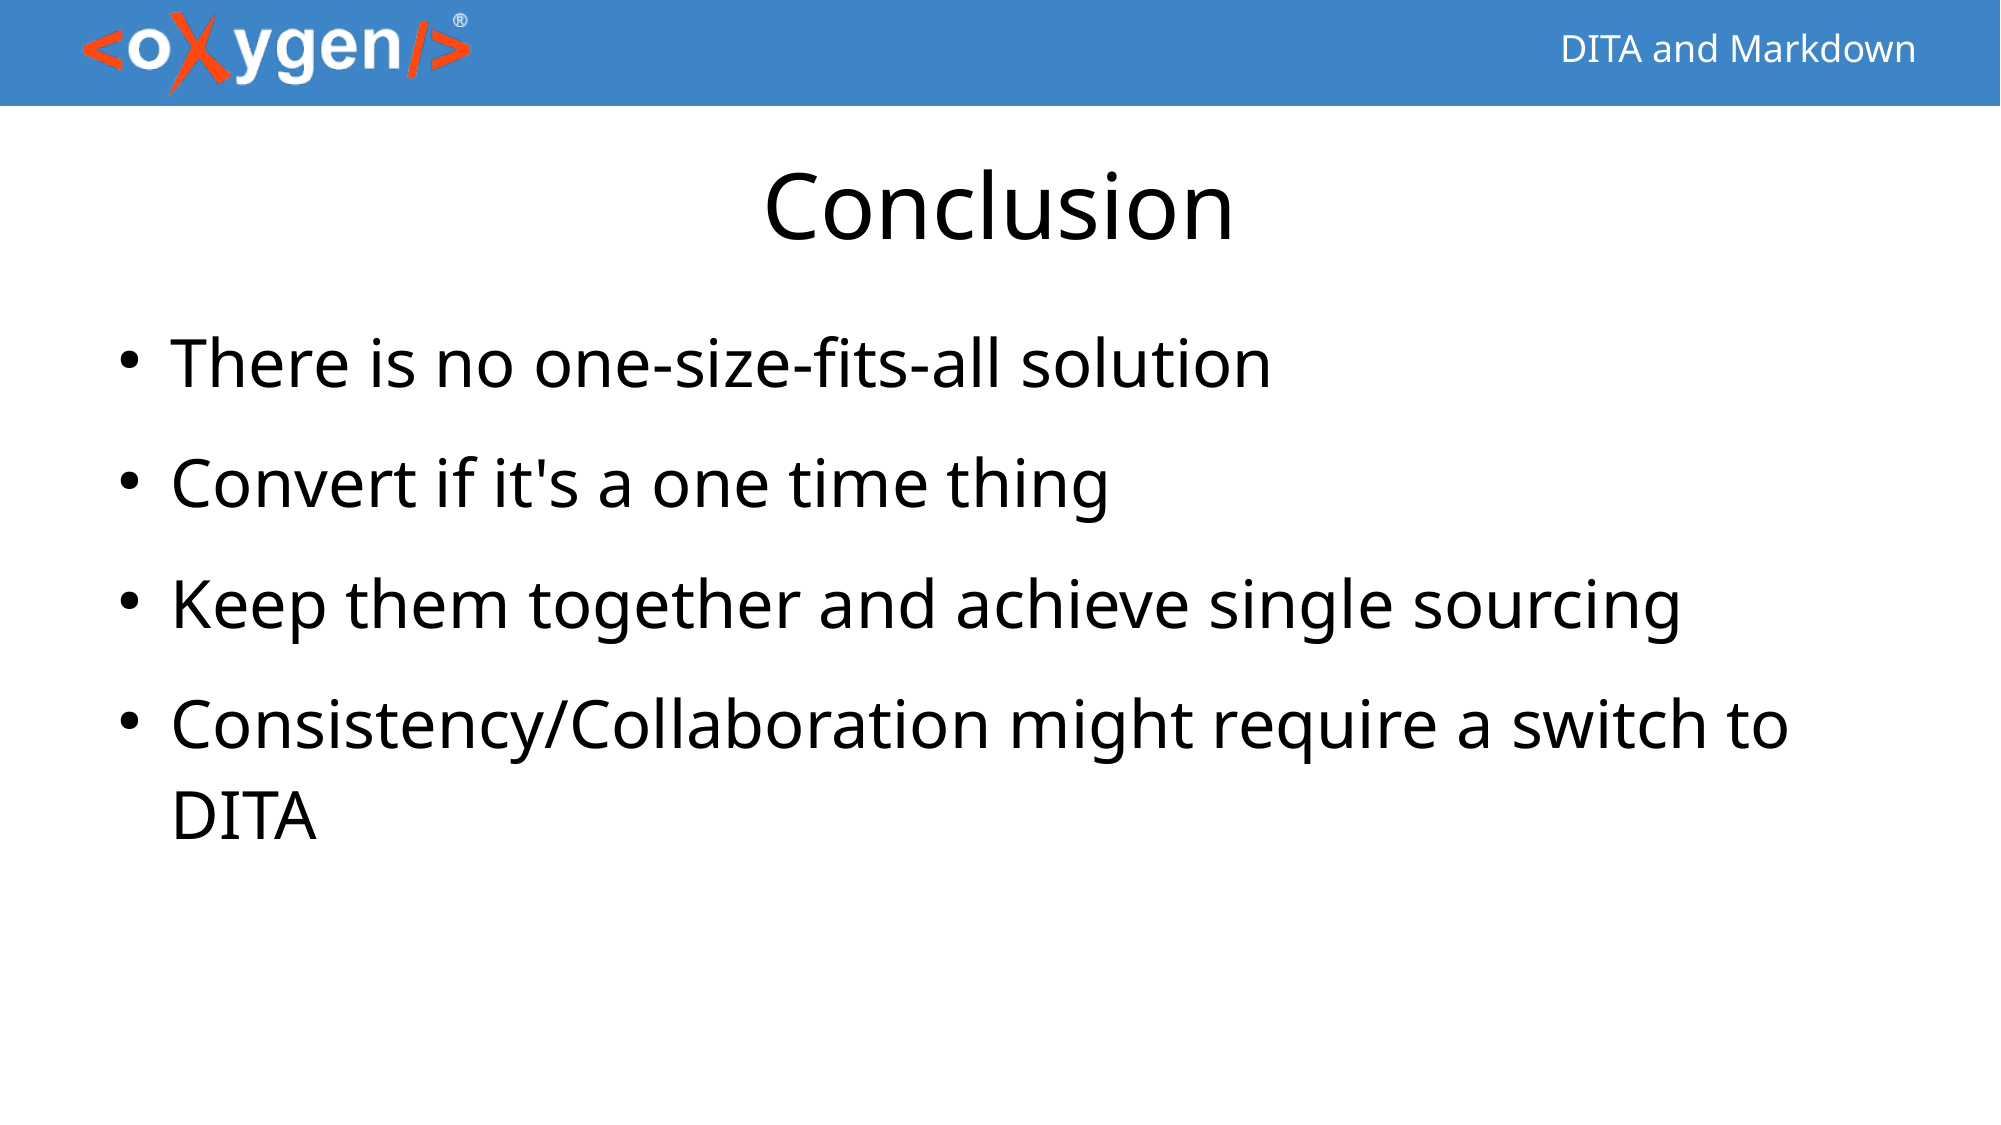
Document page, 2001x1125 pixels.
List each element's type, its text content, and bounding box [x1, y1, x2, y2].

title Conclusion [99, 109, 1900, 298]
list There is no one-size-fits-all solution Convert if it's a one time thing Keep them together and achieve single sourcing Consistency/Collaboration might require a switch to DITA [99, 316, 1900, 1083]
picture [75, 0, 488, 106]
